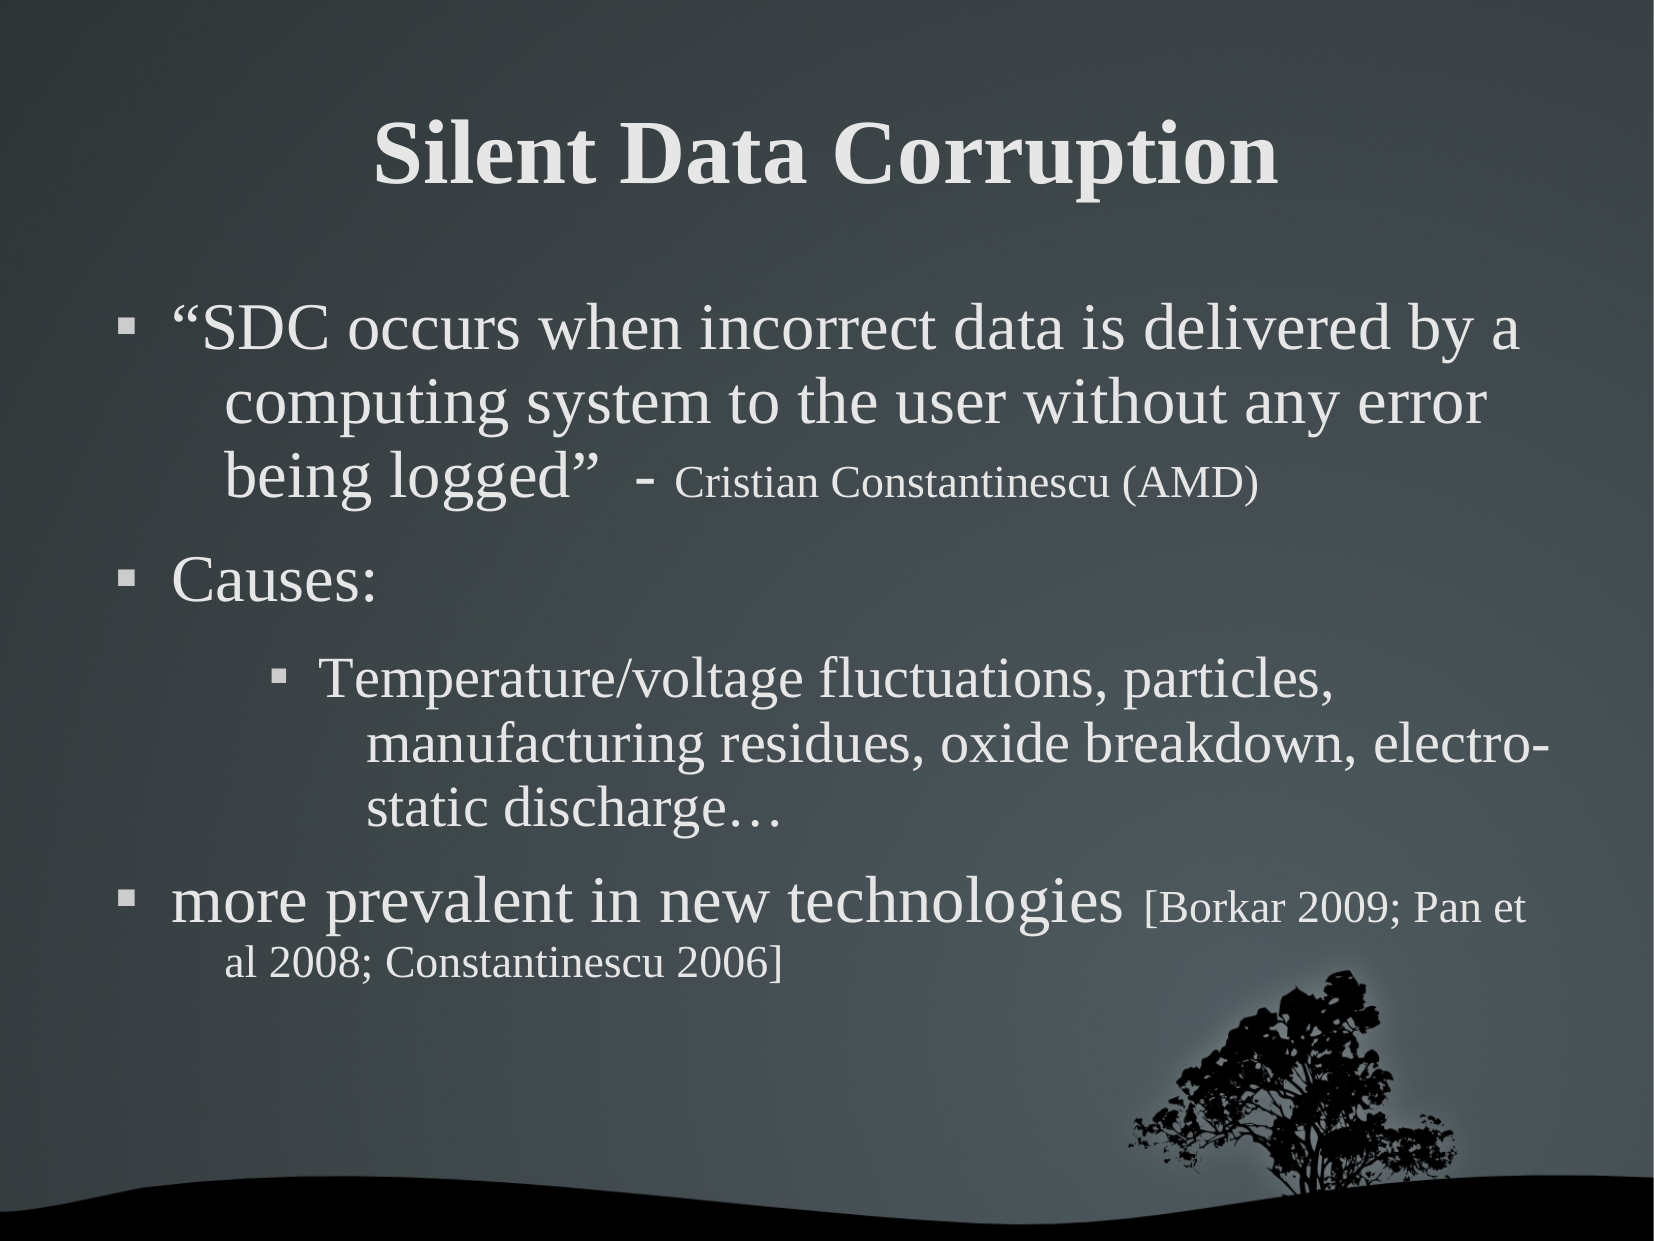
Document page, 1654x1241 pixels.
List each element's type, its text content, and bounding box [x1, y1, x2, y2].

title Silent Data Corruption [82, 49, 1571, 257]
list “SDC occurs when incorrect data is delivered by a computing system to the user without any error being logged” - Cristian Constantinescu (AMD) Causes: Temperature/voltage fluctuations, particles, manufacturing residues, oxide breakdown, electro-static discharge… more prevalent in new technologies [Borkar 2009; Pan et al 2008; Constantinescu 2006] [82, 290, 1571, 1109]
picture [0, 0, 1654, 1241]
